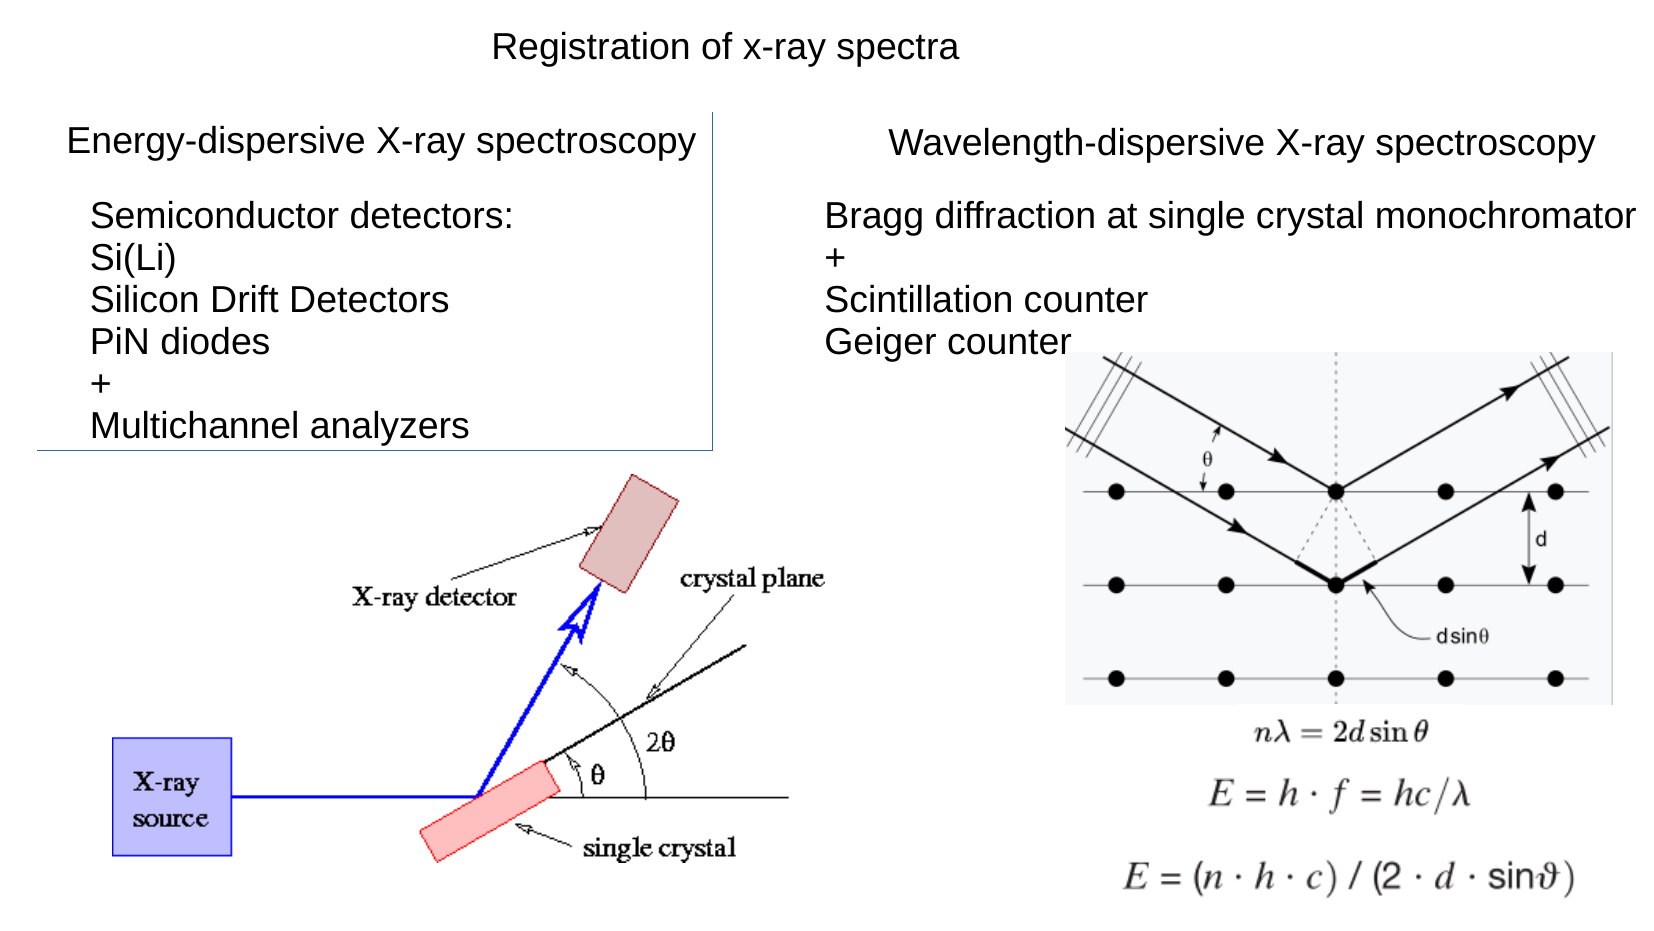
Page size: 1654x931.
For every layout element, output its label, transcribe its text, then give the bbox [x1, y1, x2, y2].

text_box Registration of x-ray spectra [476, 18, 976, 76]
text_box Energy-dispersive X-ray spectroscopy [51, 112, 712, 170]
text_box Bragg diffraction at single crystal monochromator + Scintillation counter Geiger counter [809, 187, 1654, 371]
text_box Semiconductor detectors: Si(Li) Silicon Drift Detectors PiN diodes + Multichannel analyzers [75, 187, 530, 450]
picture [1116, 833, 1589, 913]
text_box Wavelength-dispersive X-ray spectroscopy [873, 113, 1613, 171]
picture [1065, 352, 1613, 829]
text_box Semiconductor detectors: Si(Li) Silicon Drift Detectors PiN diodes + Multichannel analyzers [75, 451, 530, 455]
picture [112, 474, 825, 863]
